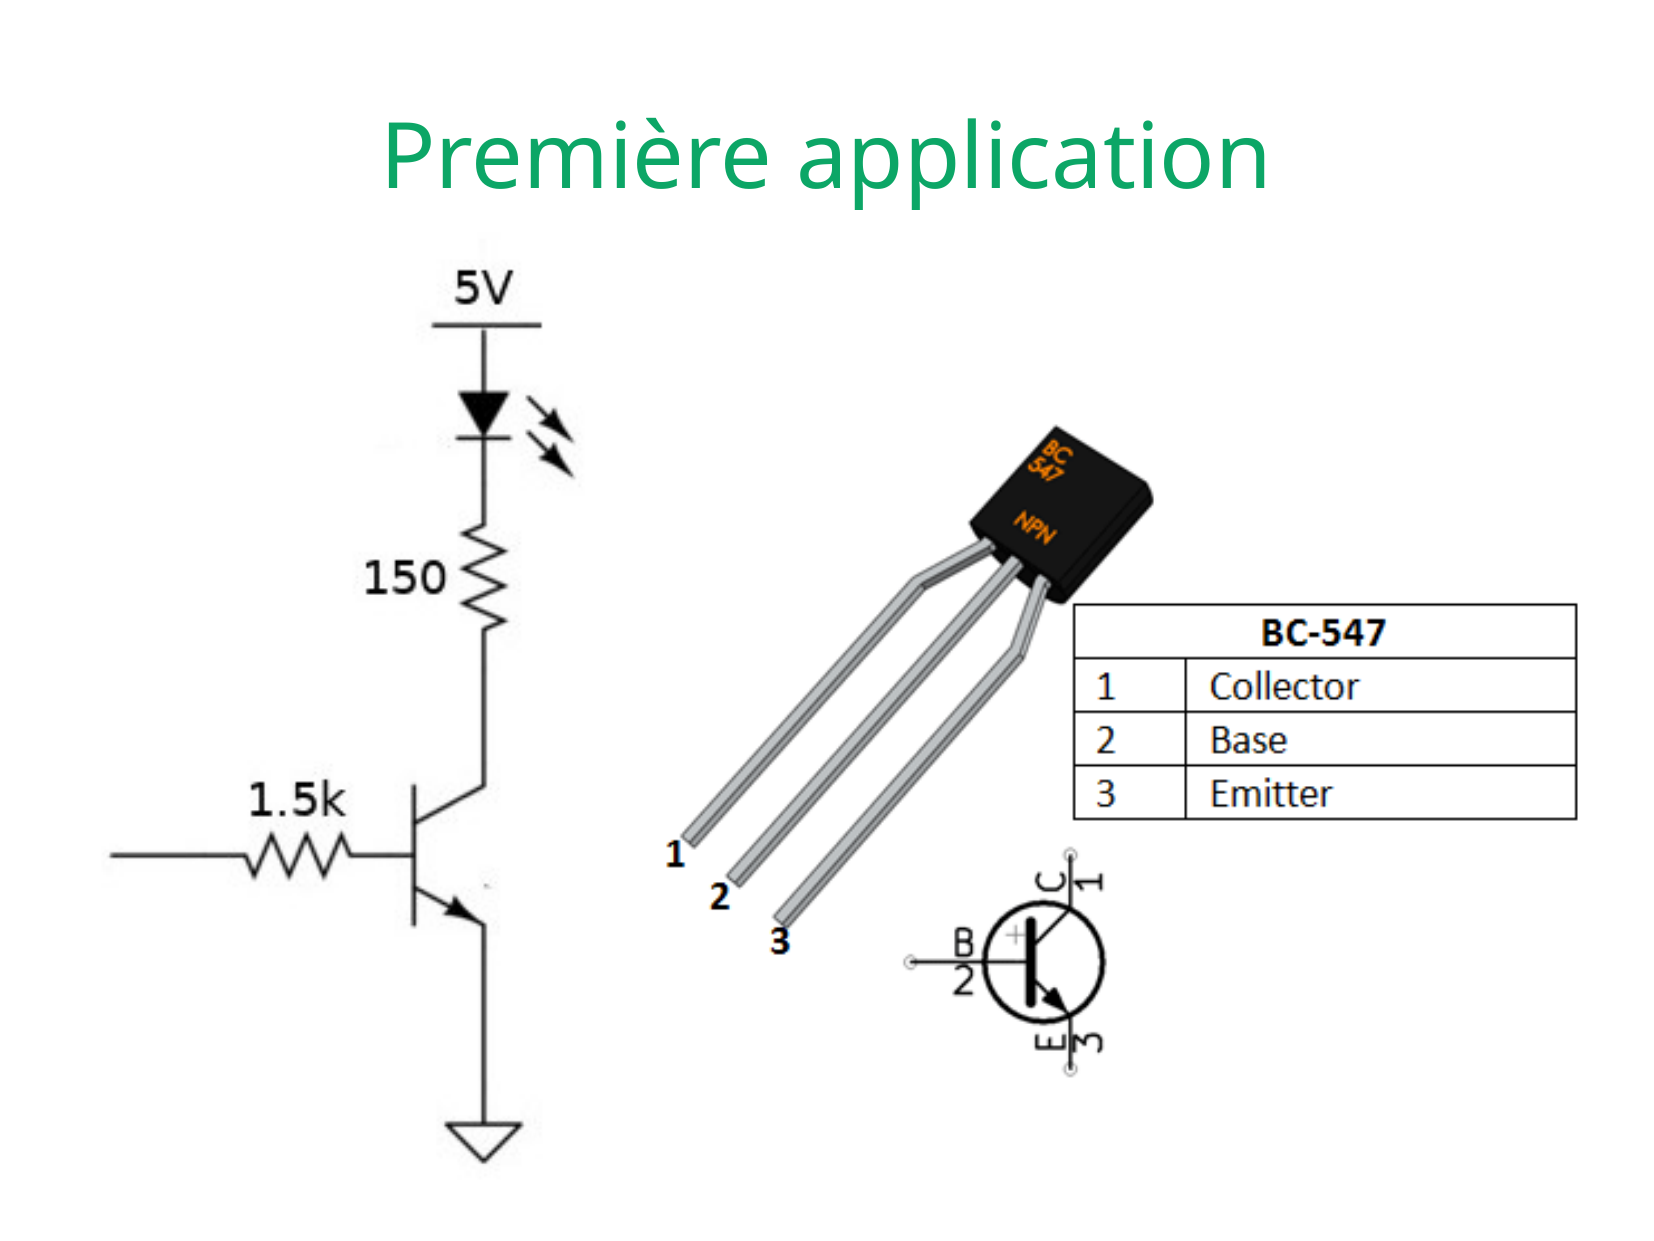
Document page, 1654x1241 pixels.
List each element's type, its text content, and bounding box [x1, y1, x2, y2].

picture [634, 374, 1636, 1129]
picture [82, 198, 613, 1186]
title Première application [82, 49, 1571, 257]
